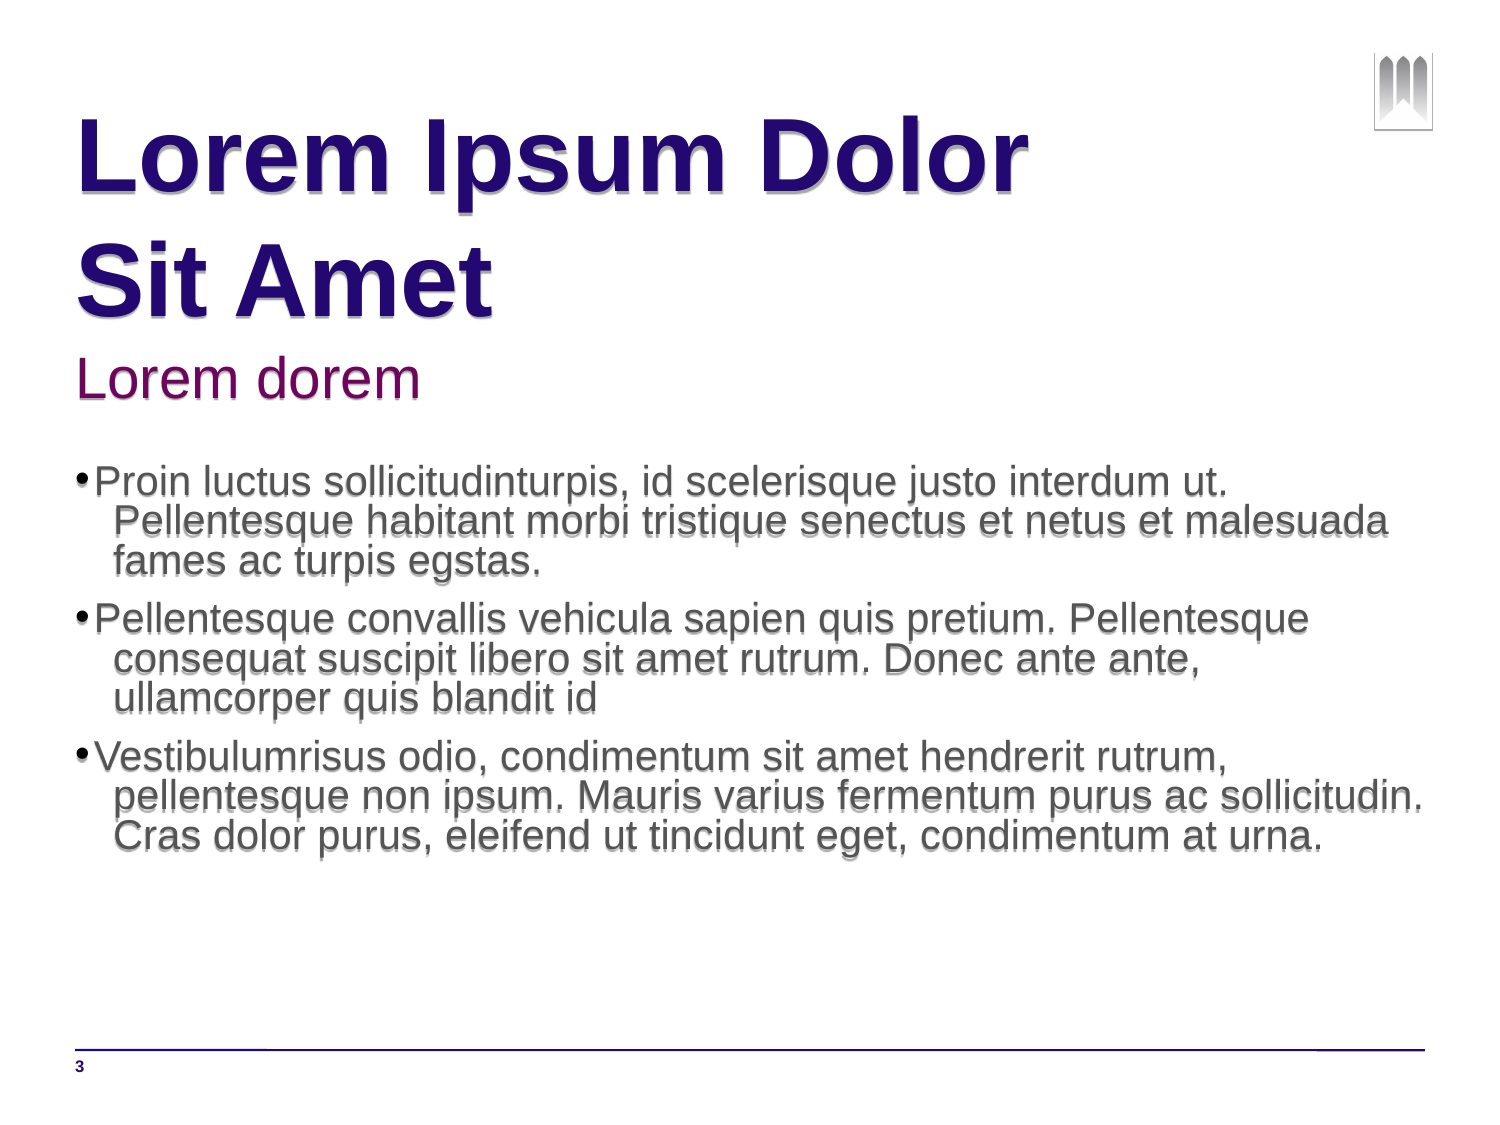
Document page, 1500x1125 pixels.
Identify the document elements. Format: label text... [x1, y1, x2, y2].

list Lorem dorem Proin luctus sollicitudin turpis, id scelerisque justo interdum ut. Pellentesque habitant morbi tristique senectus et netus et malesuada fames ac turpis egstas. Pellentesque convallis vehicula sapien quis pretium. Pellentesque consequat suscipit libero sit amet rutrum. Donec ante ante, ullamcorper quis blandit id Vestibulum risus odio, condimentum sit amet hendrerit rutrum, pellentesque non ipsum. Mauris varius fermentum purus ac sollicitudin. Cras dolor purus, eleifend ut tincidunt eget, condimentum at urna. [75, 339, 1426, 1033]
text_box [75, 1051, 426, 1112]
title Lorem Ipsum Dolor Sit Amet [75, 87, 1426, 339]
text_box [950, 1051, 1426, 1112]
